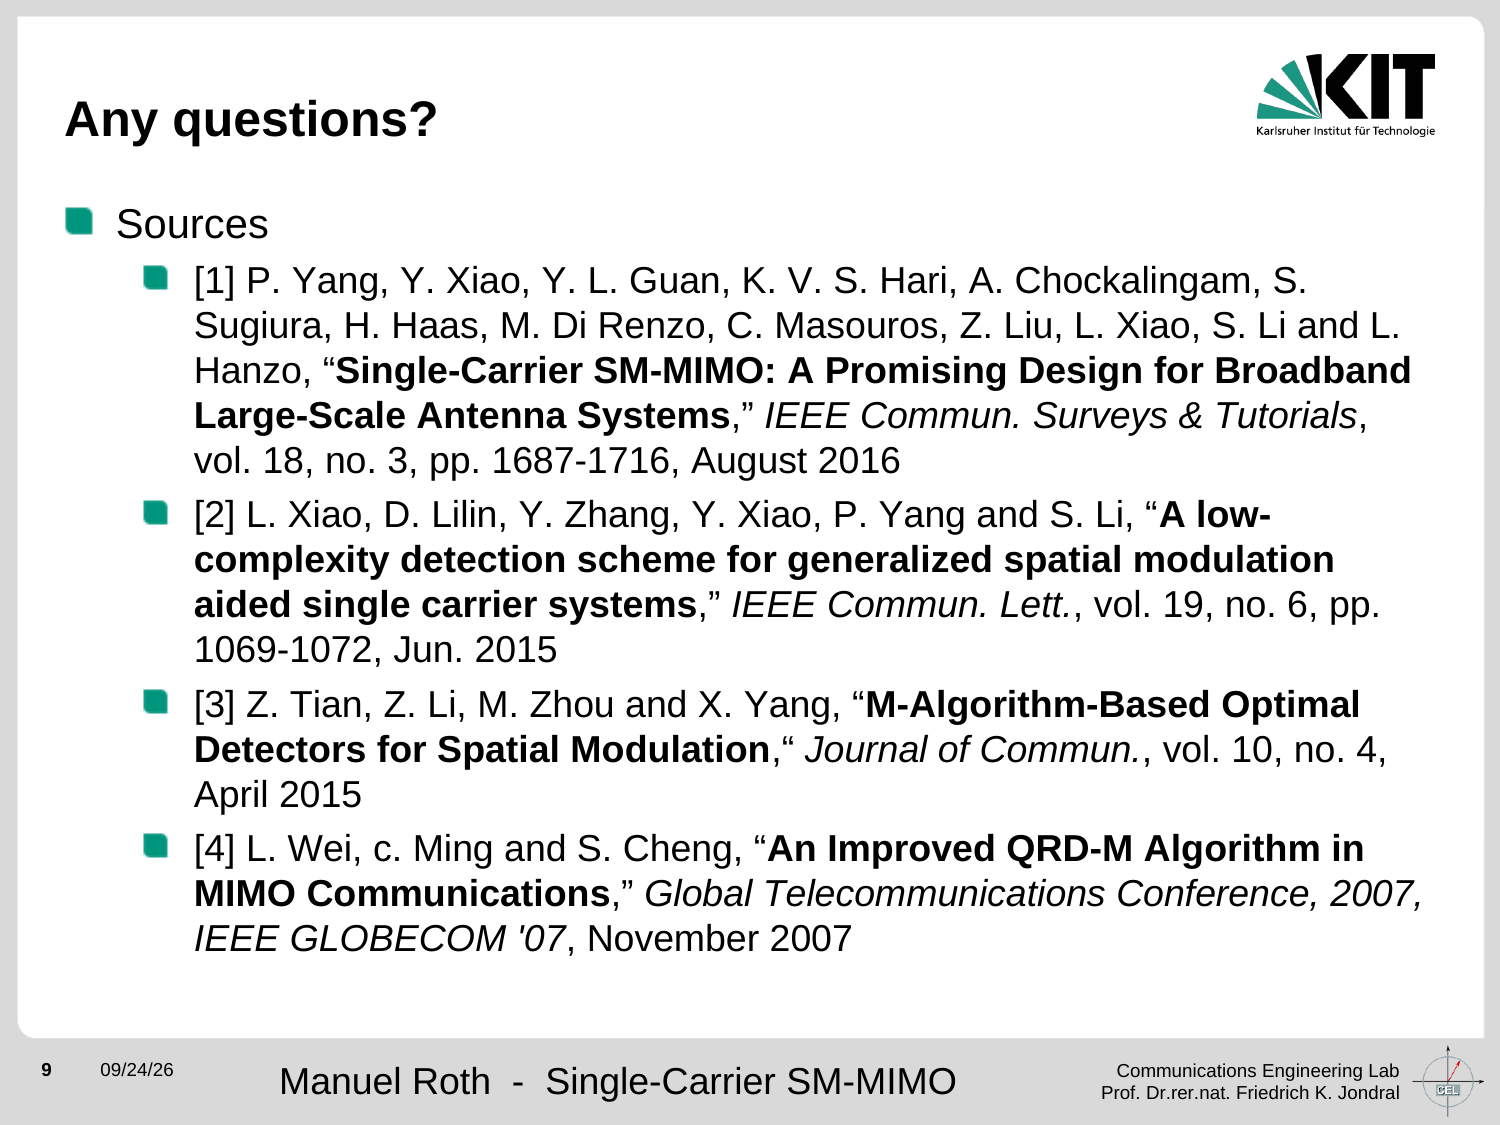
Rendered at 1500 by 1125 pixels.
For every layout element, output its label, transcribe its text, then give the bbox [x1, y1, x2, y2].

picture [0, 0, 1500, 1125]
list Sources [1] P. Yang, Y. Xiao, Y. L. Guan, K. V. S. Hari, A. Chockalingam, S. Sugiura, H. Haas, M. Di Renzo, C. Masouros, Z. Liu, L. Xiao, S. Li and L. Hanzo, “Single-Carrier SM-MIMO: A Promising Design for Broadband Large-Scale Antenna Systems,” IEEE Commun. Surveys & Tutorials, vol. 18, no. 3, pp. 1687-1716, August 2016 [2] L. Xiao, D. Lilin, Y. Zhang, Y. Xiao, P. Yang and S. Li, “A low-complexity detection scheme for generalized spatial modulation aided single carrier systems,” IEEE Commun. Lett., vol. 19, no. 6, pp. 1069-1072, Jun. 2015 [3] Z. Tian, Z. Li, M. Zhou and X. Yang, “M-Algorithm-Based Optimal Detectors for Spatial Modulation,“ Journal of Commun., vol. 10, no. 4, April 2015 [4] L. Wei, c. Ming and S. Cheng, “An Improved QRD-M Algorithm in MIMO Communications,” Global Telecommunications Conference, 2007, IEEE GLOBECOM '07, November 2007 [64, 196, 1436, 1000]
title Any questions? [64, 54, 1198, 147]
